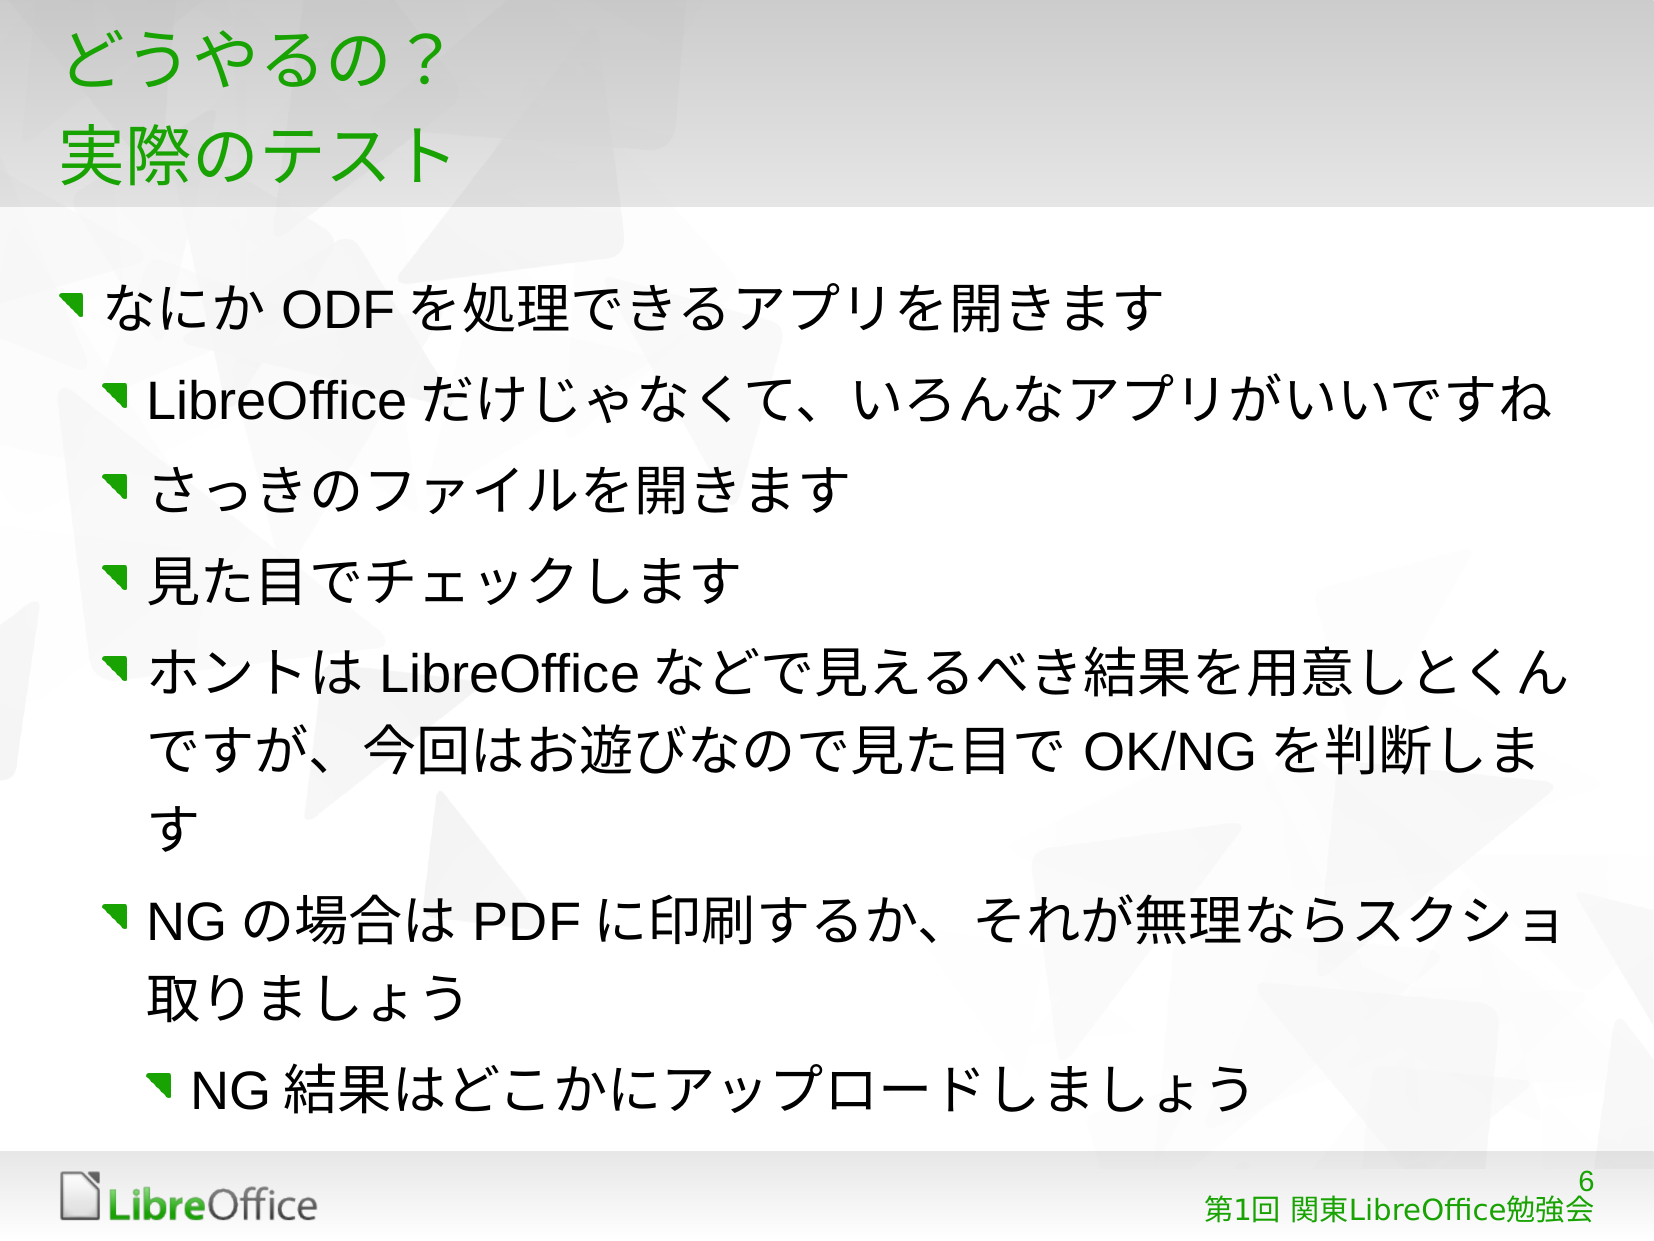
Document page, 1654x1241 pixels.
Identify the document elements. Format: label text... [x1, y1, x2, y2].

picture [146, 1073, 171, 1098]
picture [41, 1152, 337, 1240]
list なにかODFを処理できるアプリを開きます LibreOfficeだけじゃなくて、いろんなアプリがいいですね さっきのファイルを開きます 見た目でチェックします ホントはLibreOfficeなどで見えるべき結果を用意しとくんですが、今回はお遊びなので見た目でOK/NGを判断します NGの場合はPDFに印刷するか、それが無理ならスクショ取りましょう NG結果はどこかにアップロードしましょう [59, 265, 1595, 985]
picture [915, 548, 1654, 1169]
picture [0, 0, 783, 931]
title どうやるの？ 実際のテスト [59, 29, 1595, 178]
